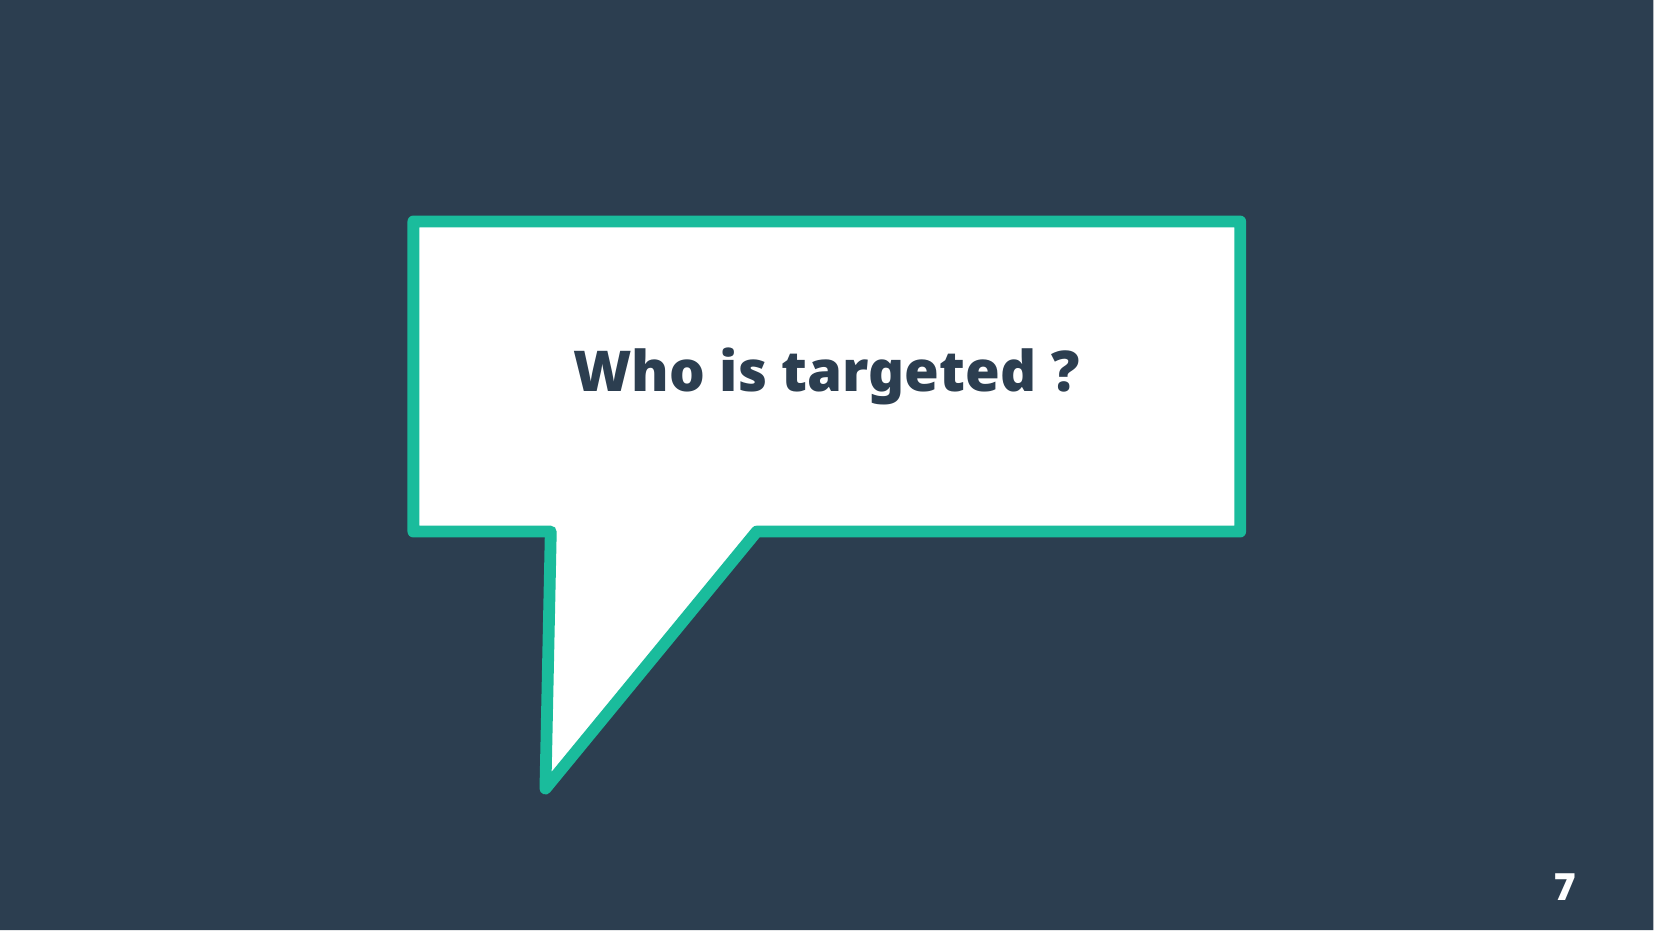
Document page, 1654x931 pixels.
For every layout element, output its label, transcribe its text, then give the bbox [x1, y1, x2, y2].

title Who is targeted ? [442, 236, 1211, 502]
